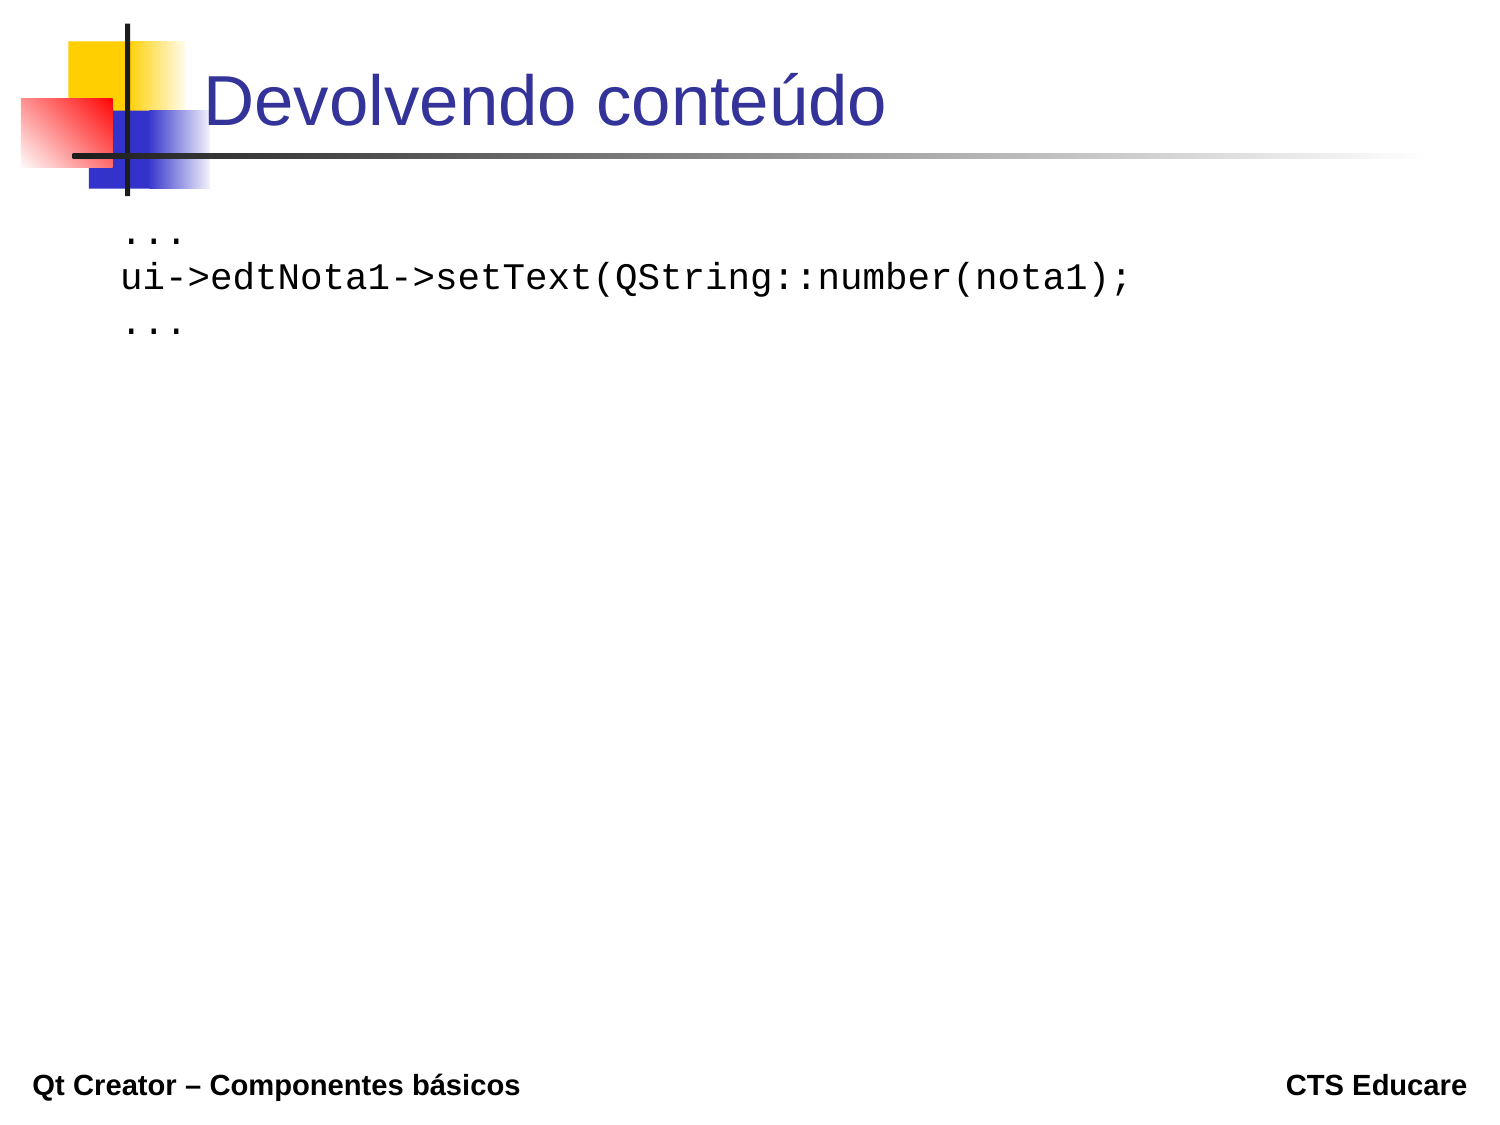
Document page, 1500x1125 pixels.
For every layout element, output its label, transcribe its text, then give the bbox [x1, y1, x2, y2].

text_box ... ui->edtNota1->setText(QString::number(nota1); ... [105, 199, 1447, 390]
text_box Devolvendo conteúdo [188, 46, 1468, 149]
